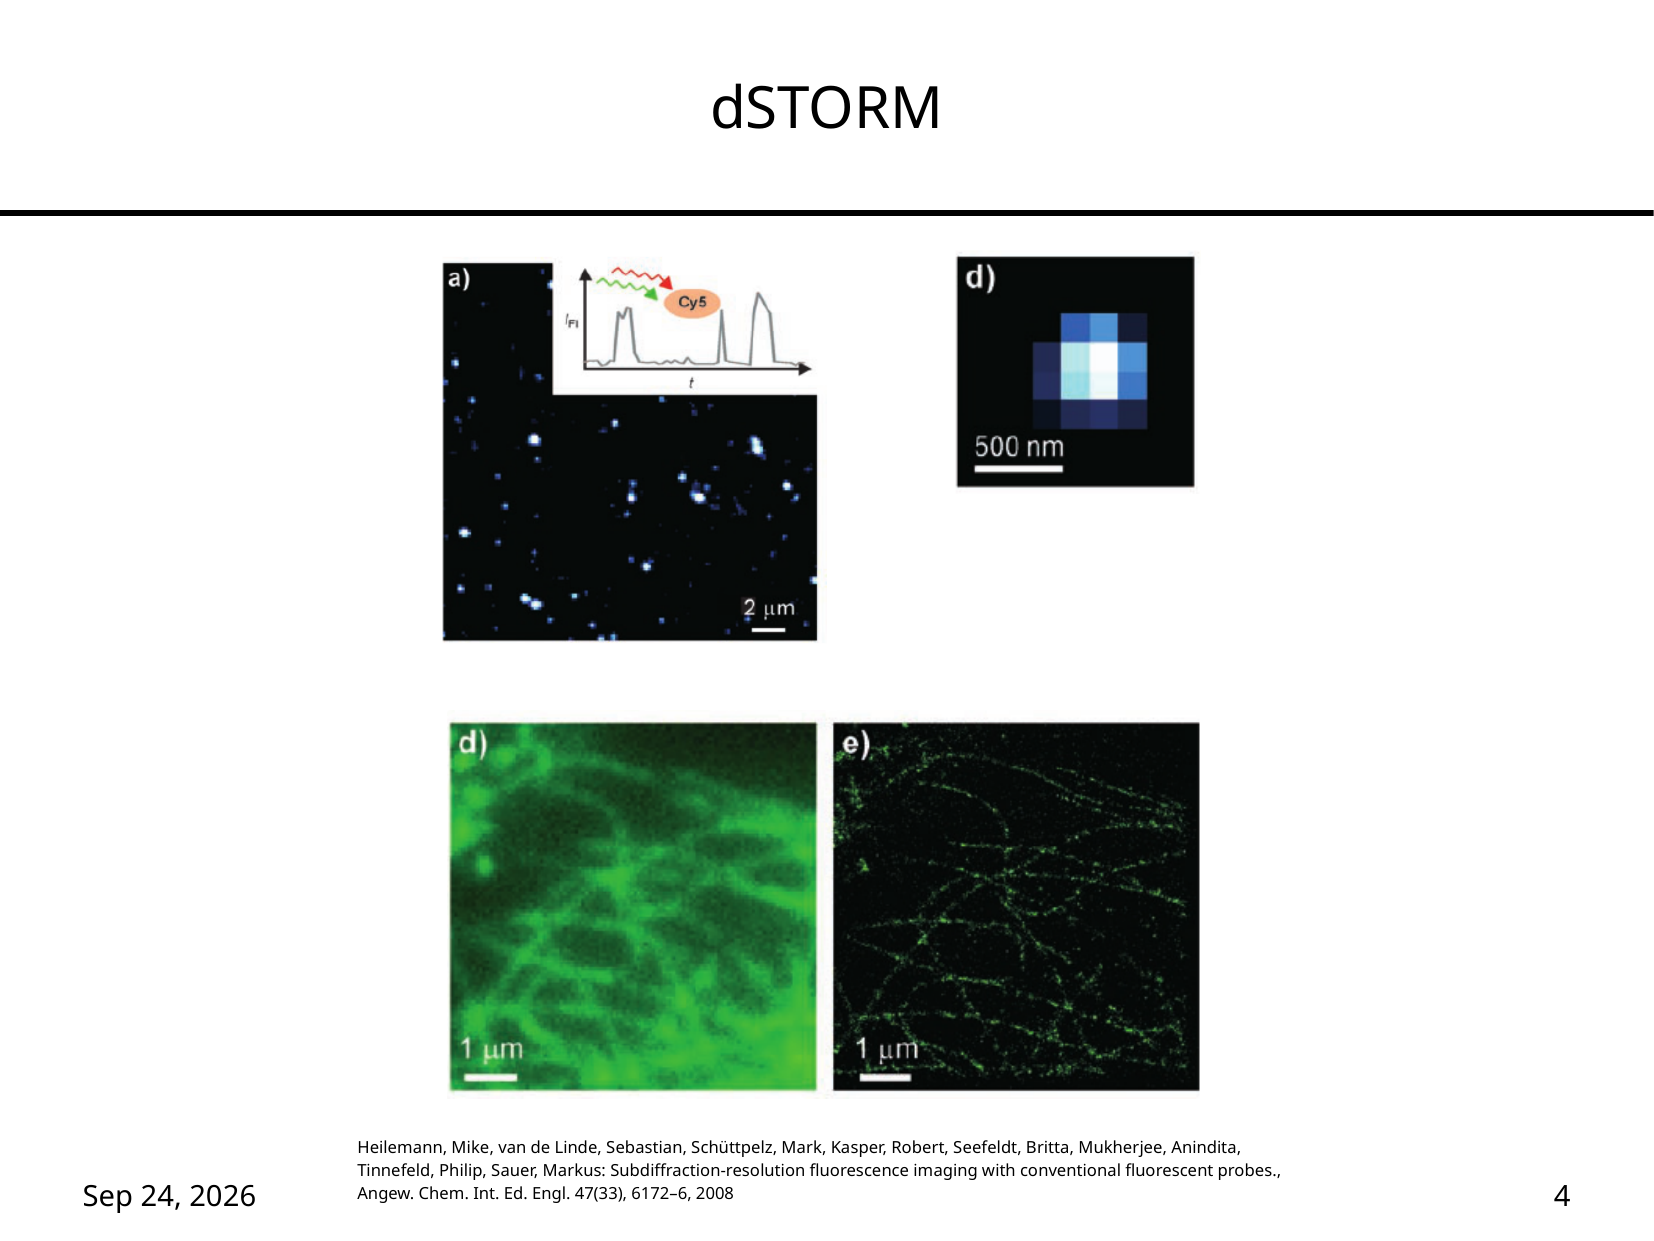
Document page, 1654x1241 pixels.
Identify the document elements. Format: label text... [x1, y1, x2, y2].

picture [433, 246, 827, 648]
picture [950, 246, 1201, 494]
title dSTORM [82, 2, 1571, 210]
picture [447, 710, 1206, 1099]
text_box Heilemann, Mike, van de Linde, Sebastian, Schüttpelz, Mark, Kasper, Robert, Seefeldt, Britta, Mukherjee, Anindita, Tinnefeld, Philip, Sauer, Markus: Subdiffraction-resolution fluorescence imaging with conventional fluorescent probes., Angew. Chem. Int. Ed. Engl. 47(33), 6172–6, 2008 [342, 1128, 1335, 1210]
